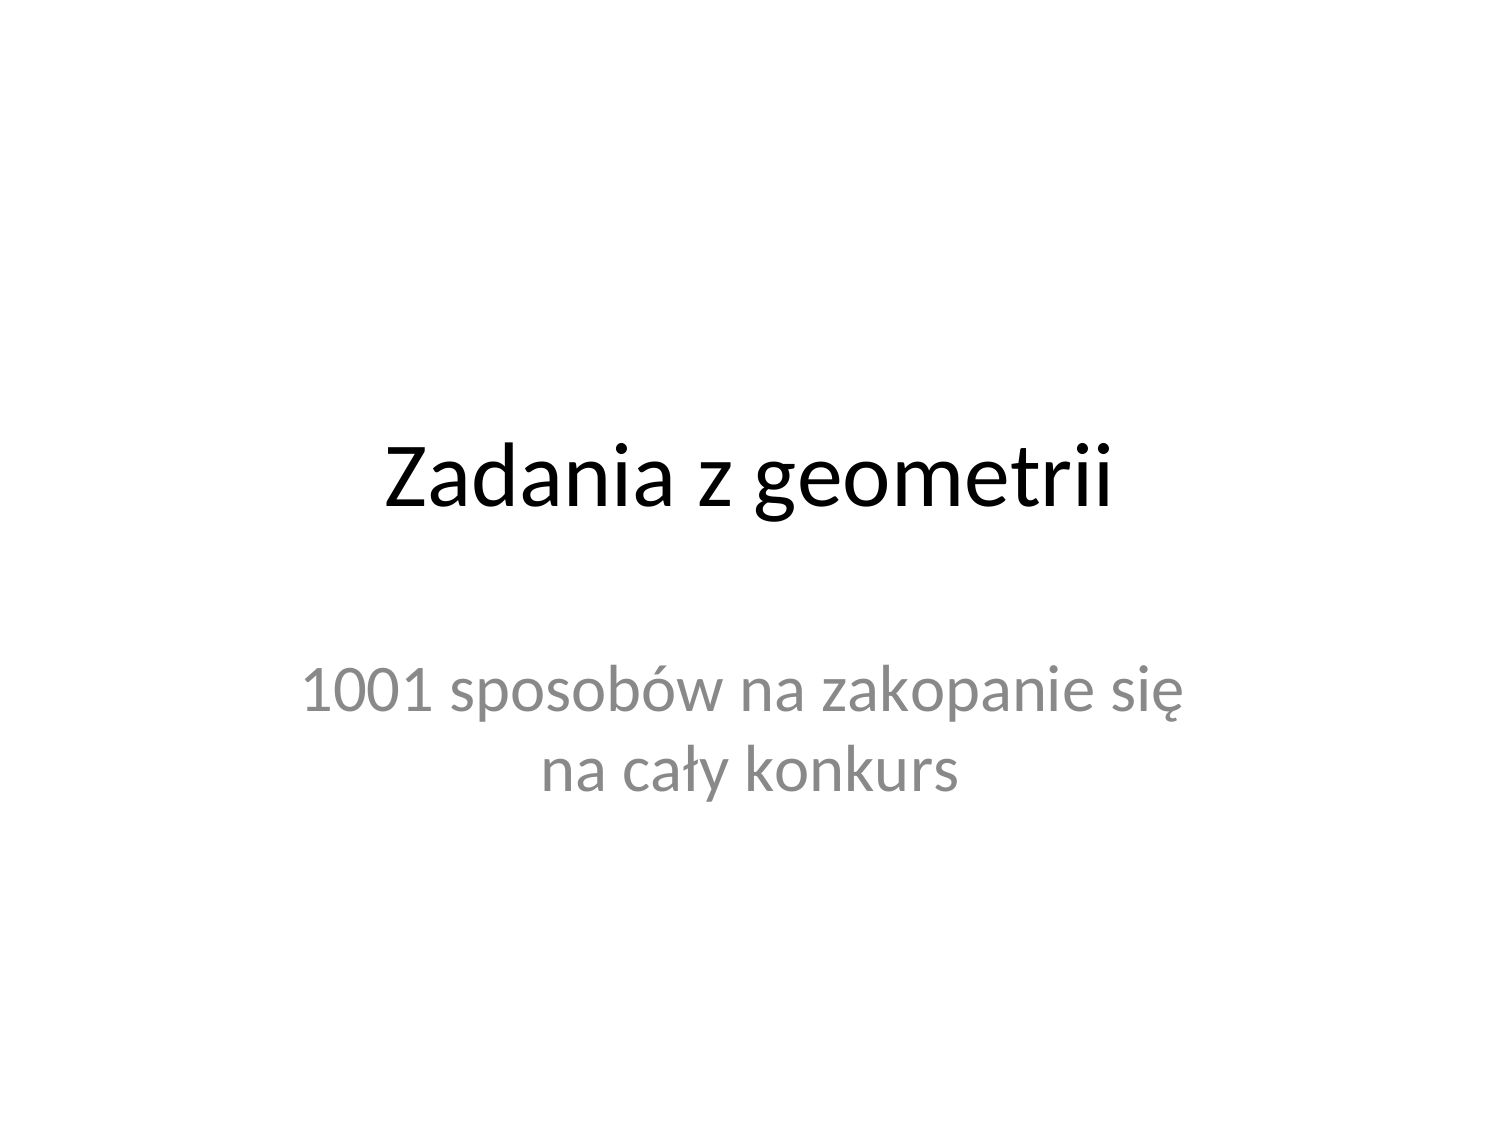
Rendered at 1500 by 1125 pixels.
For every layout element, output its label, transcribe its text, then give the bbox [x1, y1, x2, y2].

title Zadania z geometrii [112, 349, 1388, 591]
subtitle 1001 sposobów na zakopanie się na cały konkurs [225, 637, 1276, 925]
